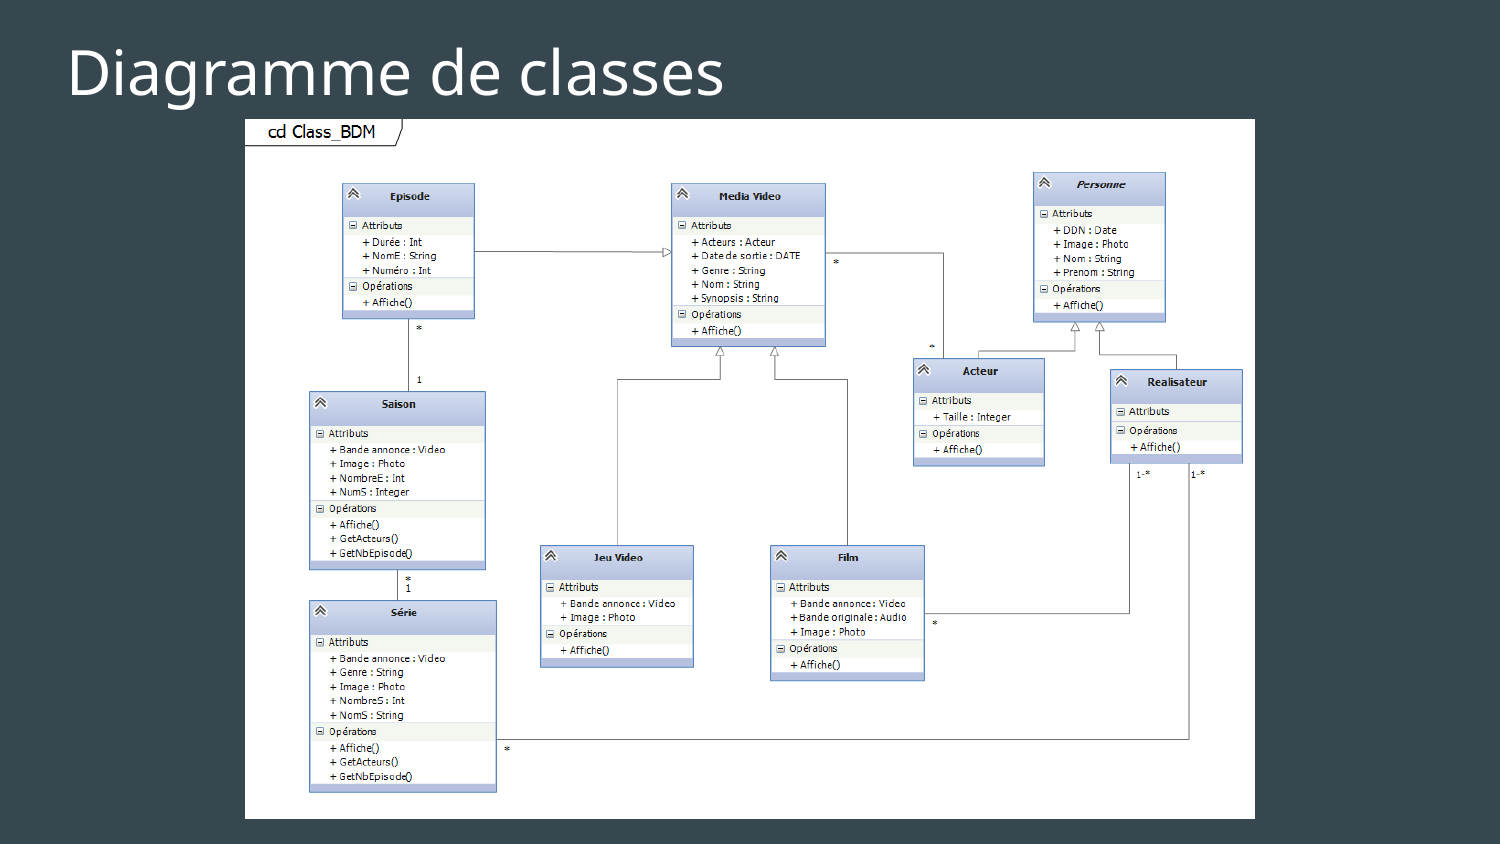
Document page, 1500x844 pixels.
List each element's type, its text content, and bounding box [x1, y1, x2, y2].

picture [245, 119, 1255, 819]
title Diagramme de classes [51, 17, 1449, 112]
